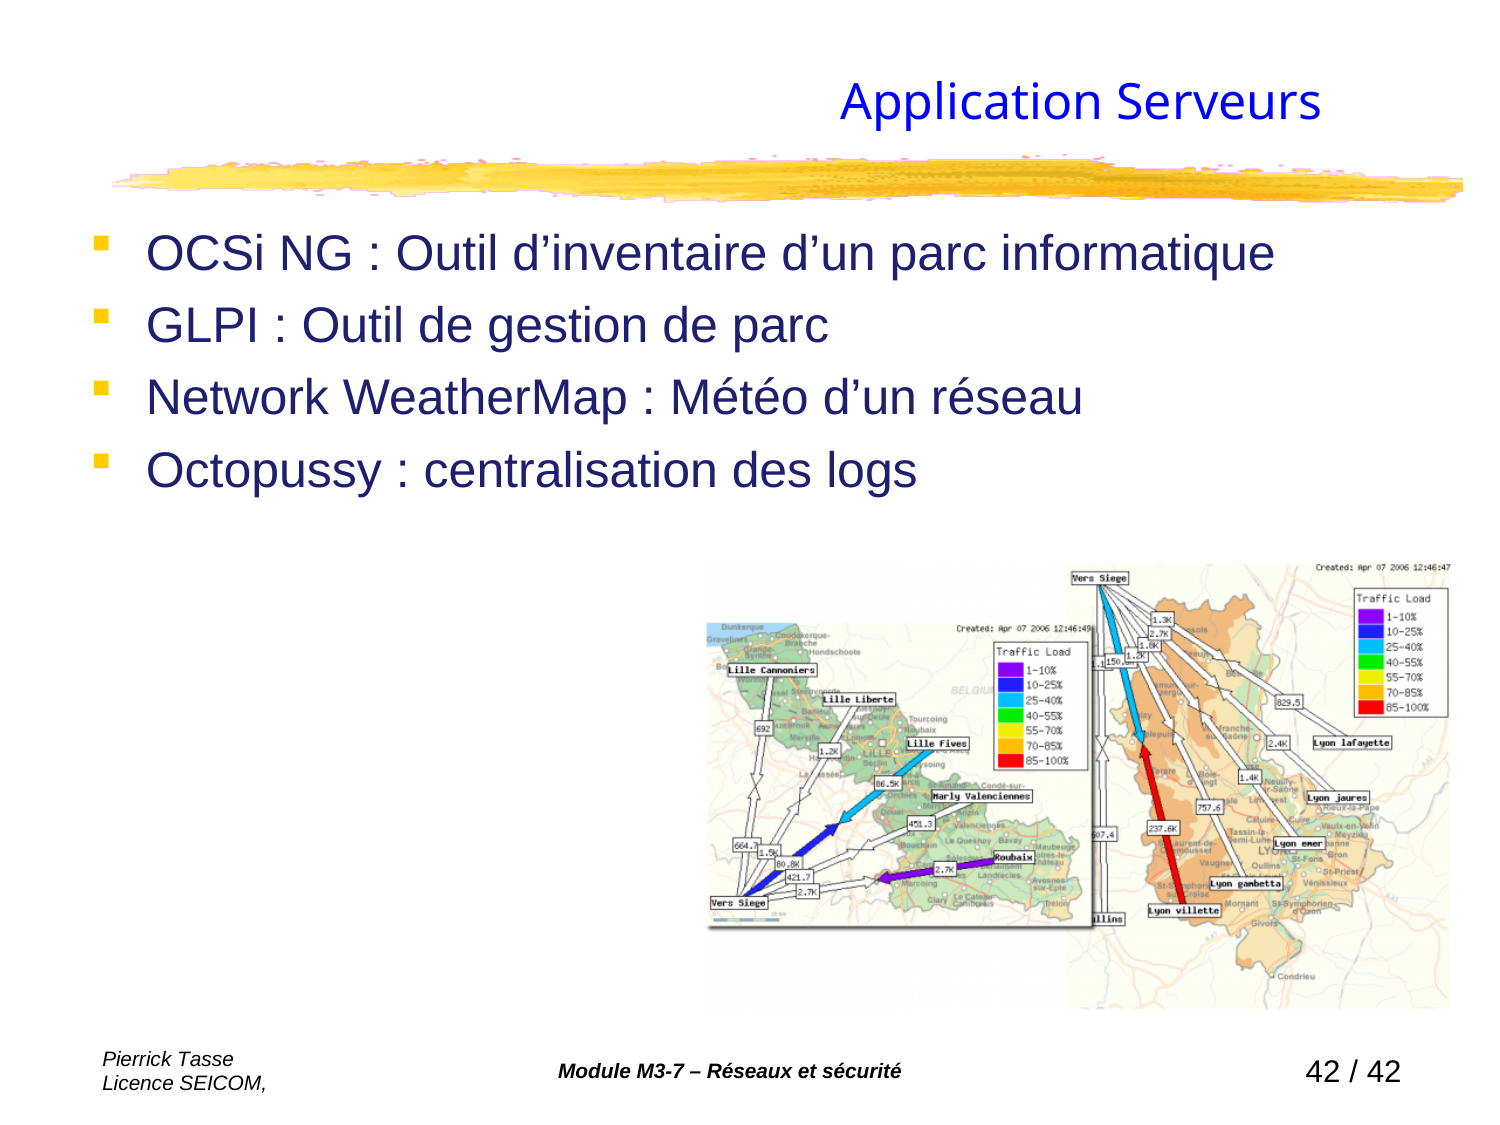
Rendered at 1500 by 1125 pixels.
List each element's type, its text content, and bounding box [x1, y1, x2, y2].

picture [702, 562, 1451, 1012]
picture [112, 149, 1463, 213]
title Application Serveurs [62, 37, 1338, 138]
list OCSi NG : Outil d’inventaire d’un parc informatique GLPI : Outil de gestion de parc Network WeatherMap : Météo d’un réseau Octopussy : centralisation des logs [74, 212, 1417, 1016]
